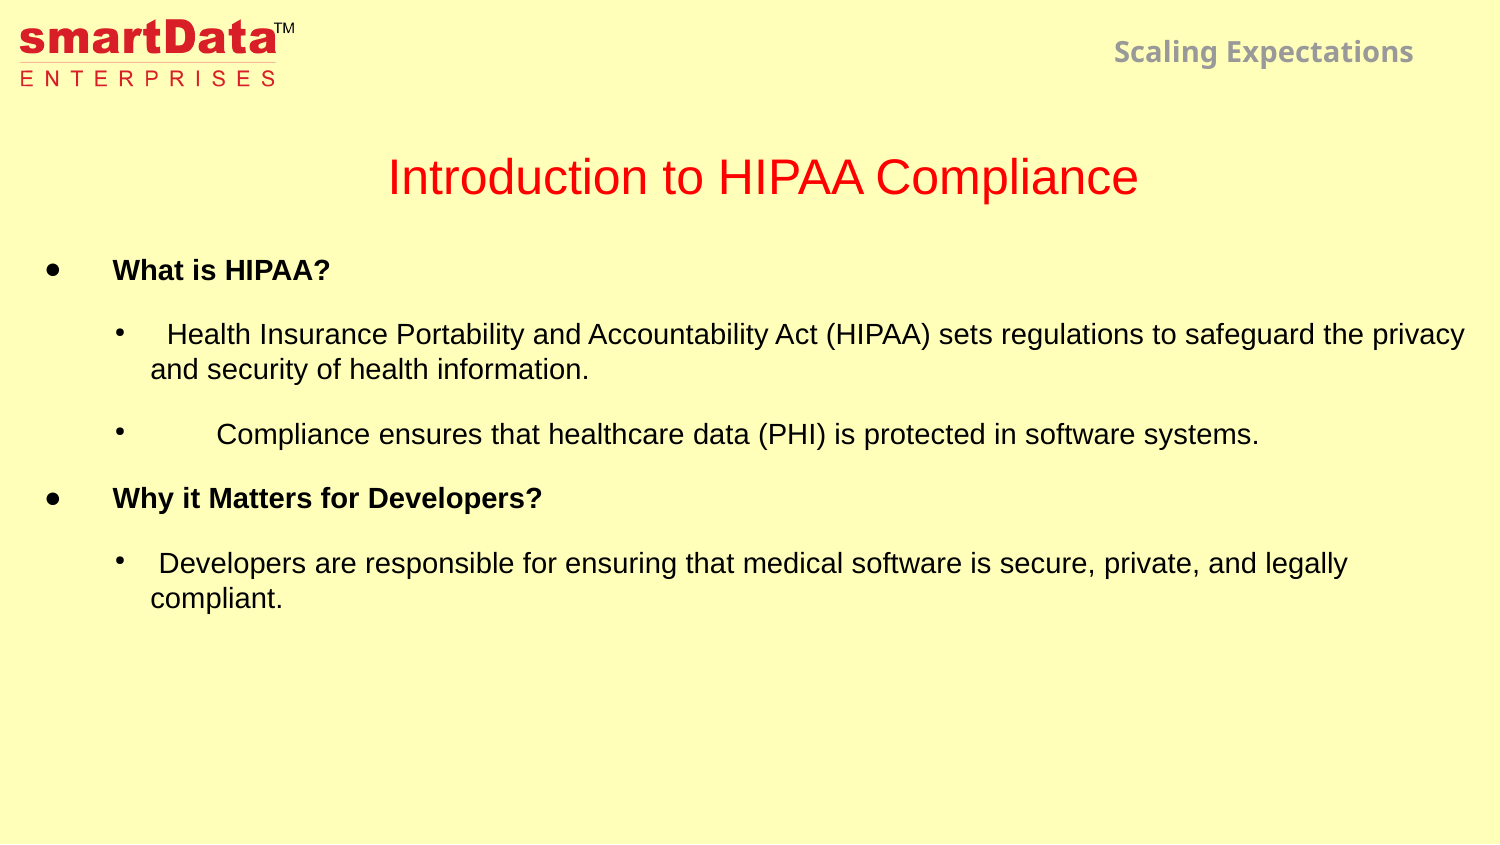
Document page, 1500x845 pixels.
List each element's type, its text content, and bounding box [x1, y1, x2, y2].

text_box Scaling Expectations [1039, 18, 1490, 94]
picture [0, 18, 295, 108]
text_box What is HIPAA? Health Insurance Portability and Accountability Act (HIPAA) sets regulations to safeguard the privacy and security of health information. Compliance ensures that healthcare data (PHI) is protected in software systems. Why it Matters for Developers? Developers are responsible for ensuring that medical software is secure, private, and legally compliant. [29, 236, 1490, 774]
title Introduction to HIPAA Compliance [88, 107, 1439, 248]
